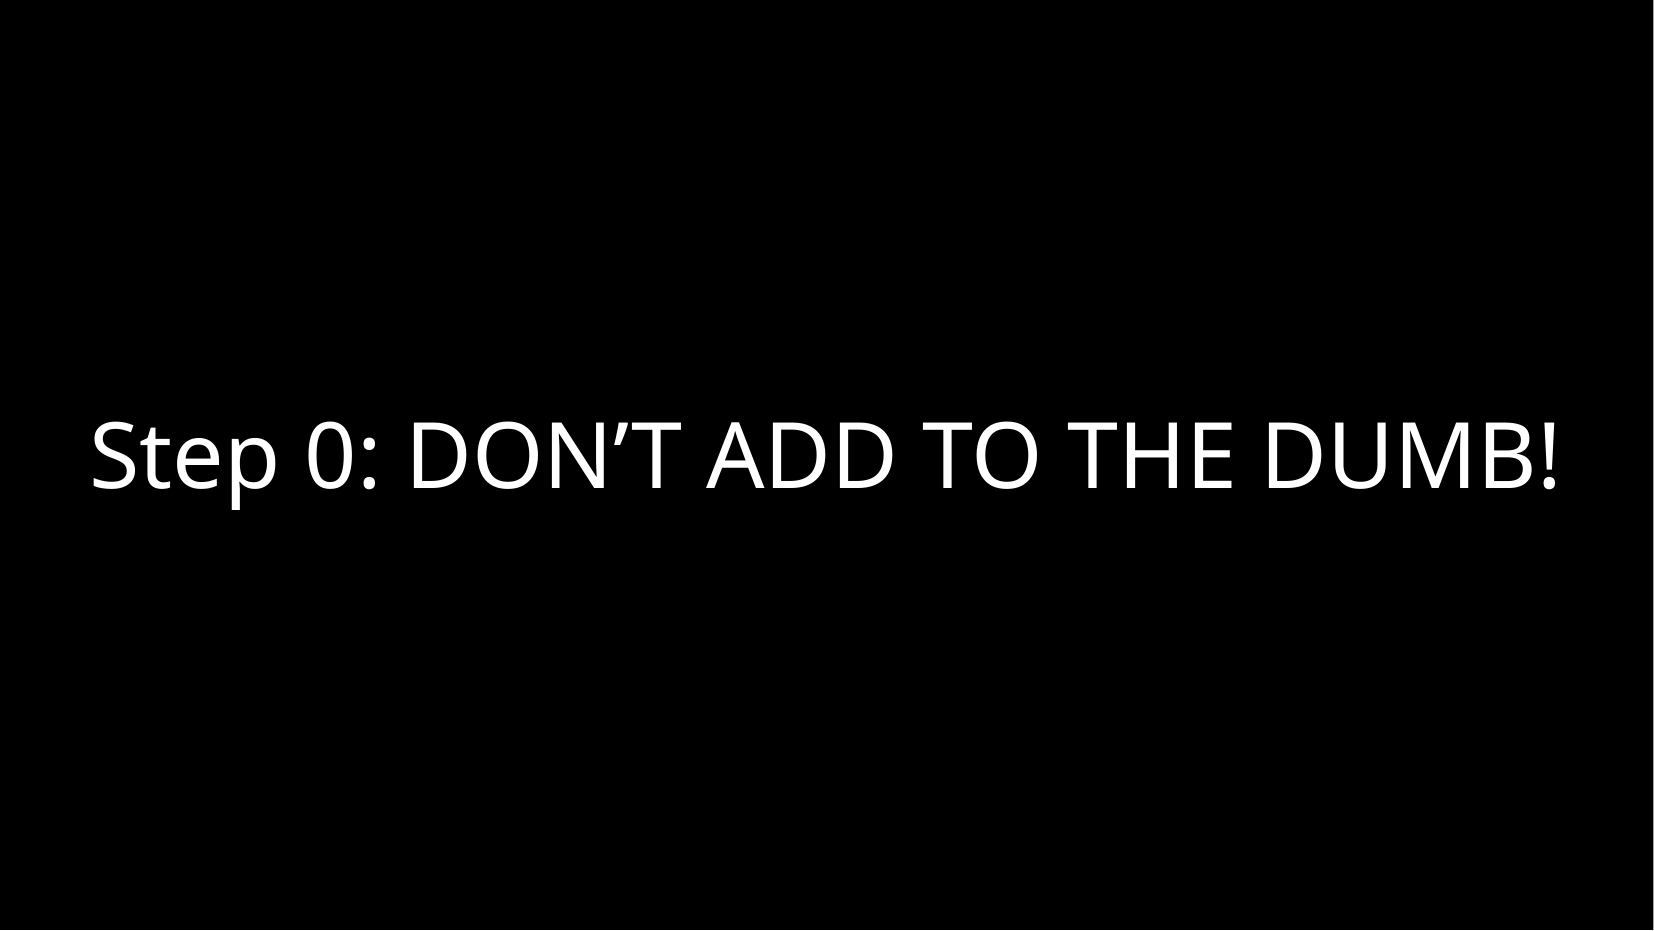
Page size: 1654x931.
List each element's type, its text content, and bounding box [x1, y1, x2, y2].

title Step 0: DON’T ADD TO THE DUMB! [82, 375, 1571, 531]
